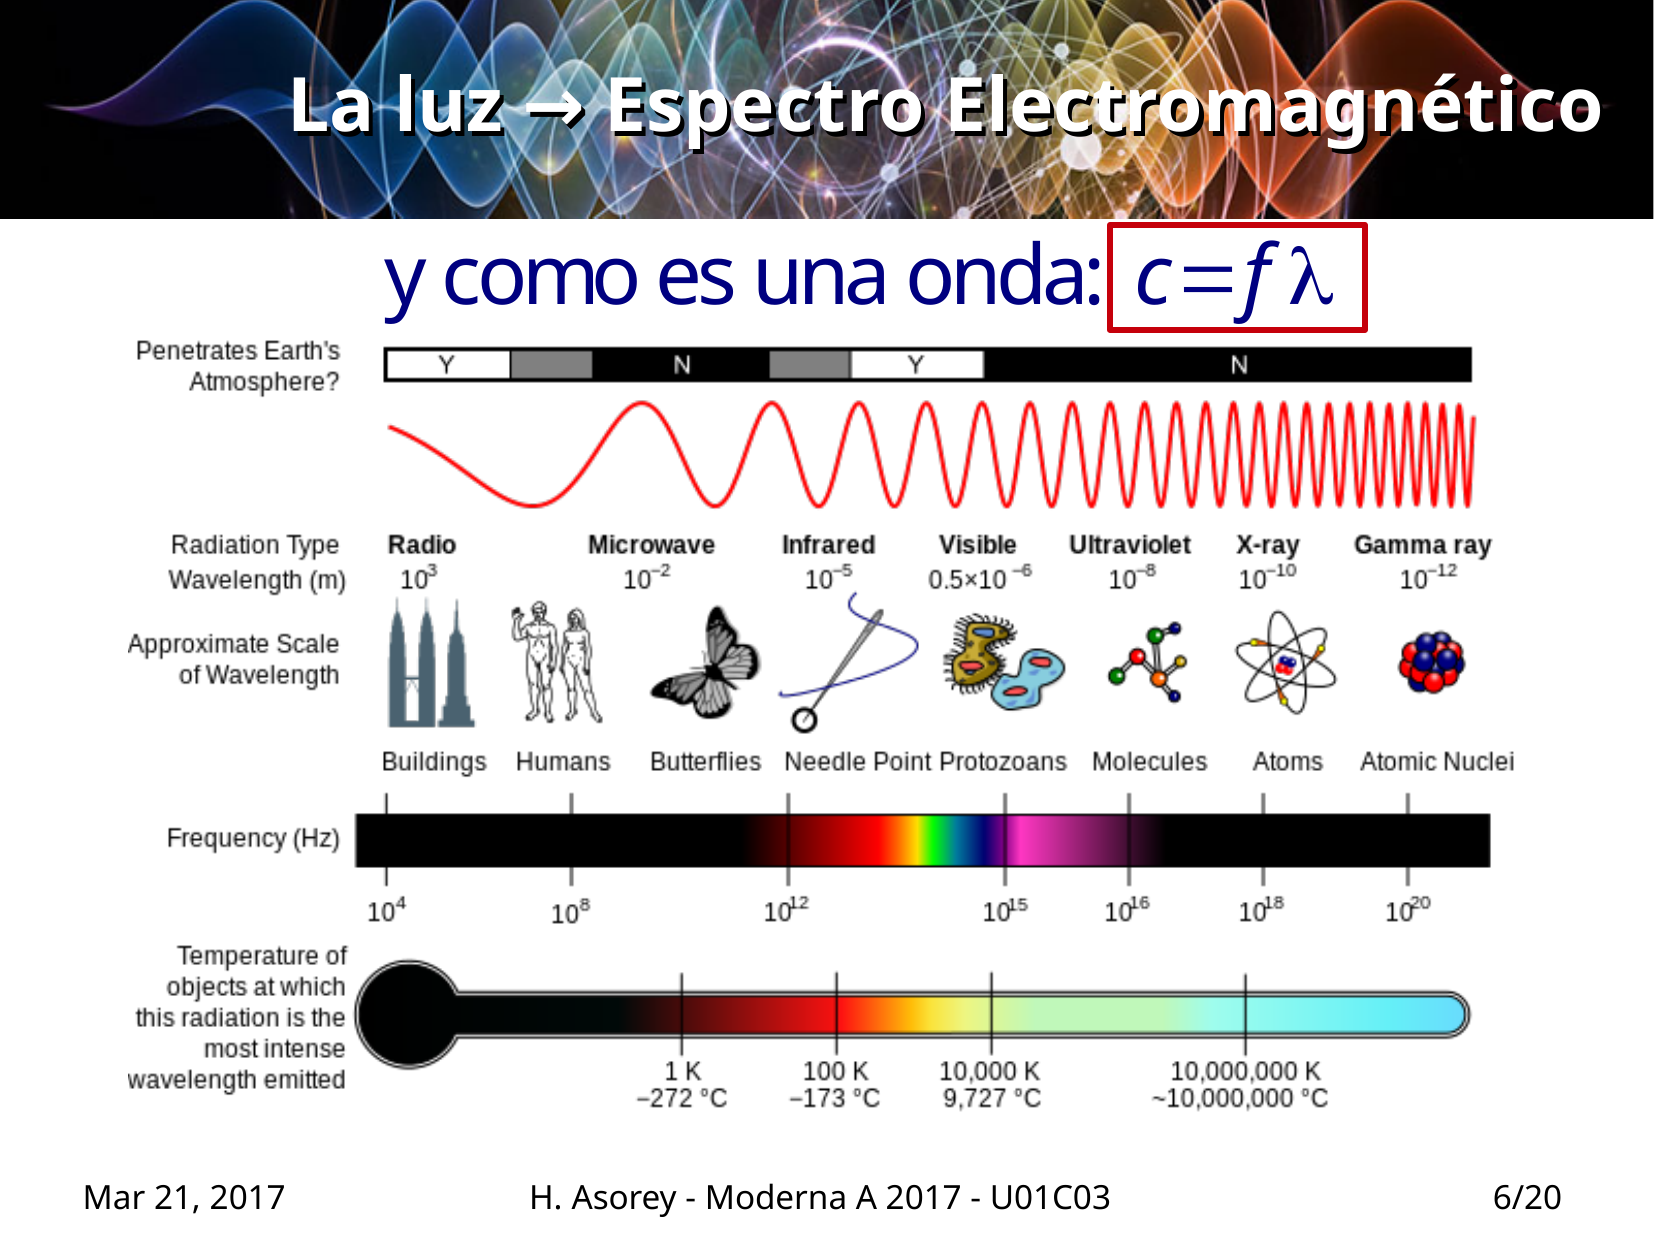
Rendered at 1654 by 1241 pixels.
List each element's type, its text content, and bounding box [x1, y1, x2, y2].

picture [0, 0, 1654, 219]
chart [375, 225, 1107, 326]
chart [1113, 228, 1345, 326]
title La luz → Espectro Electromagnético [45, 15, 1606, 191]
picture [128, 329, 1522, 1156]
